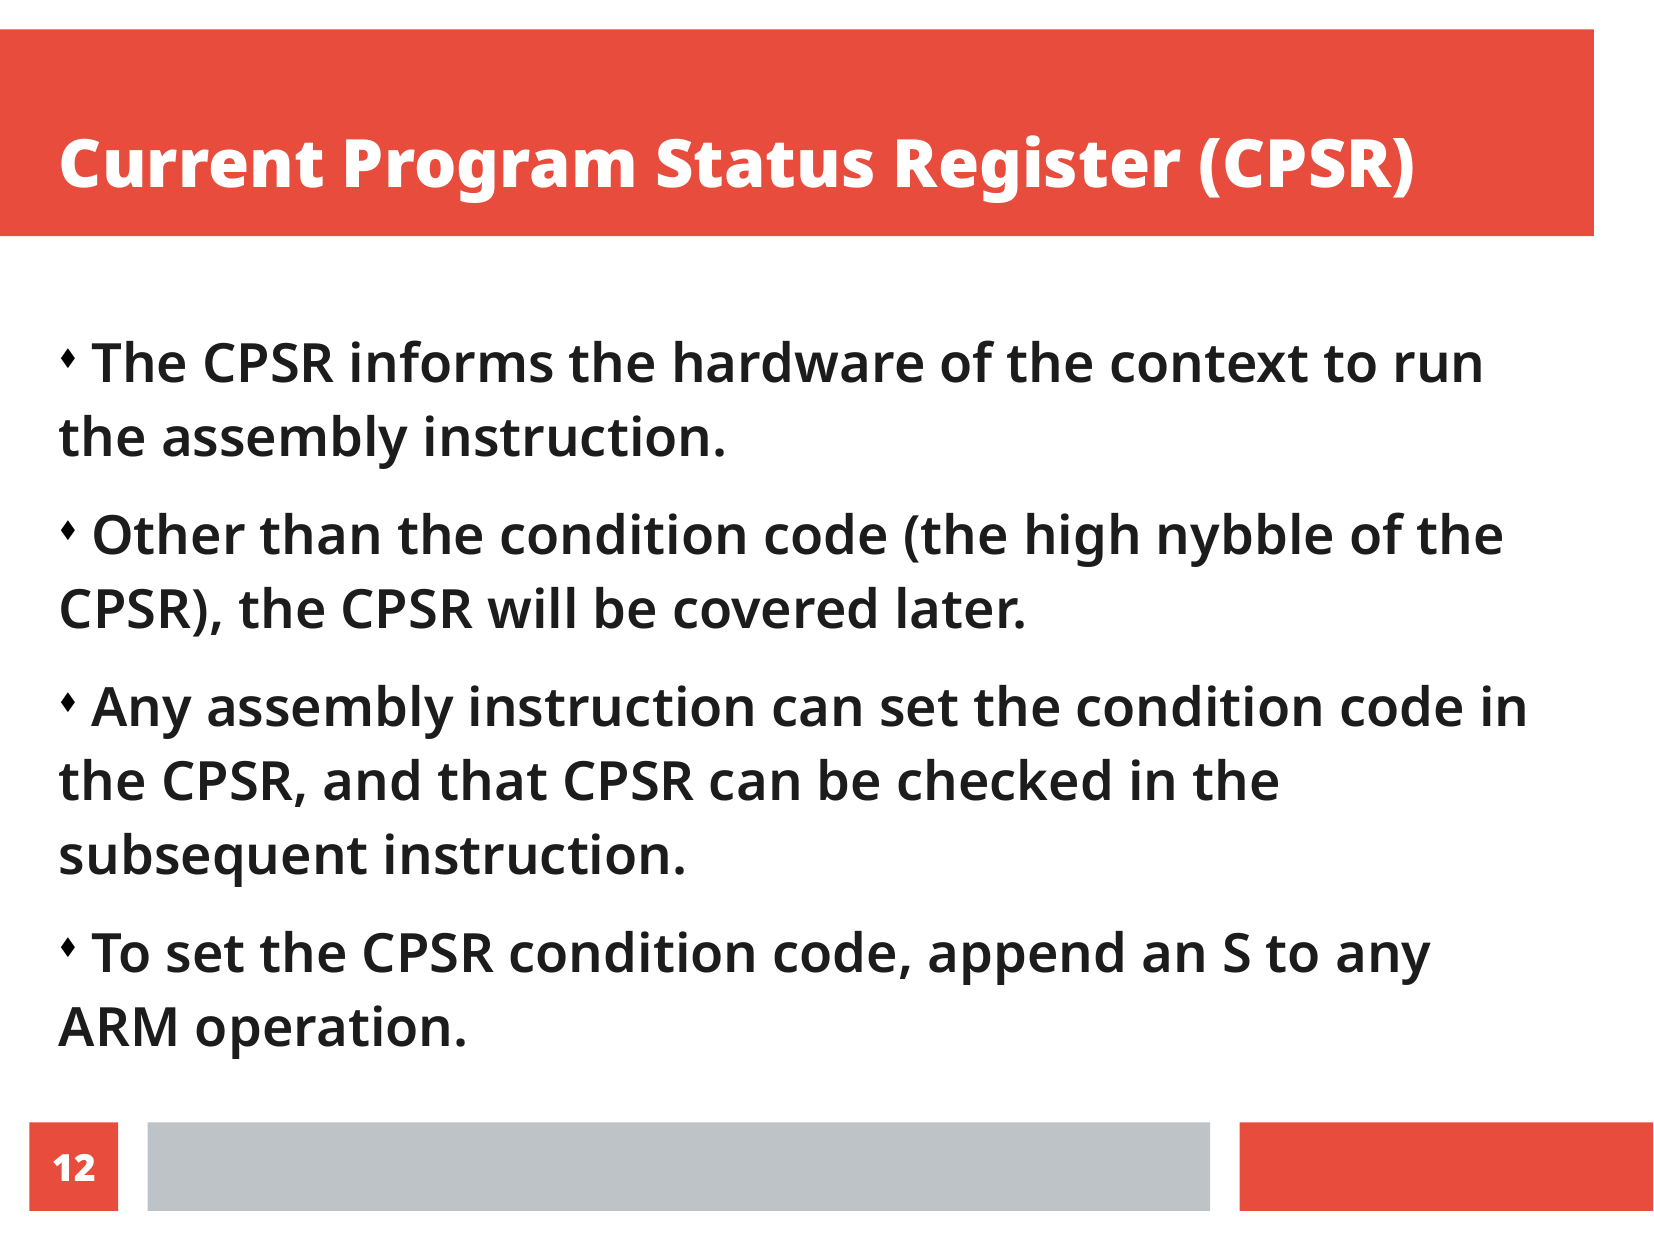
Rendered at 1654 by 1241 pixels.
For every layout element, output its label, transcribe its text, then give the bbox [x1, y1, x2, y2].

title Current Program Status Register (CPSR) [58, 59, 1594, 207]
list The CPSR informs the hardware of the context to run the assembly instruction. Other than the condition code (the high nybble of the CPSR), the CPSR will be covered later. Any assembly instruction can set the condition code in the CPSR, and that CPSR can be checked in the subsequent instruction. To set the CPSR condition code, append an S to any ARM operation. [58, 324, 1565, 1093]
